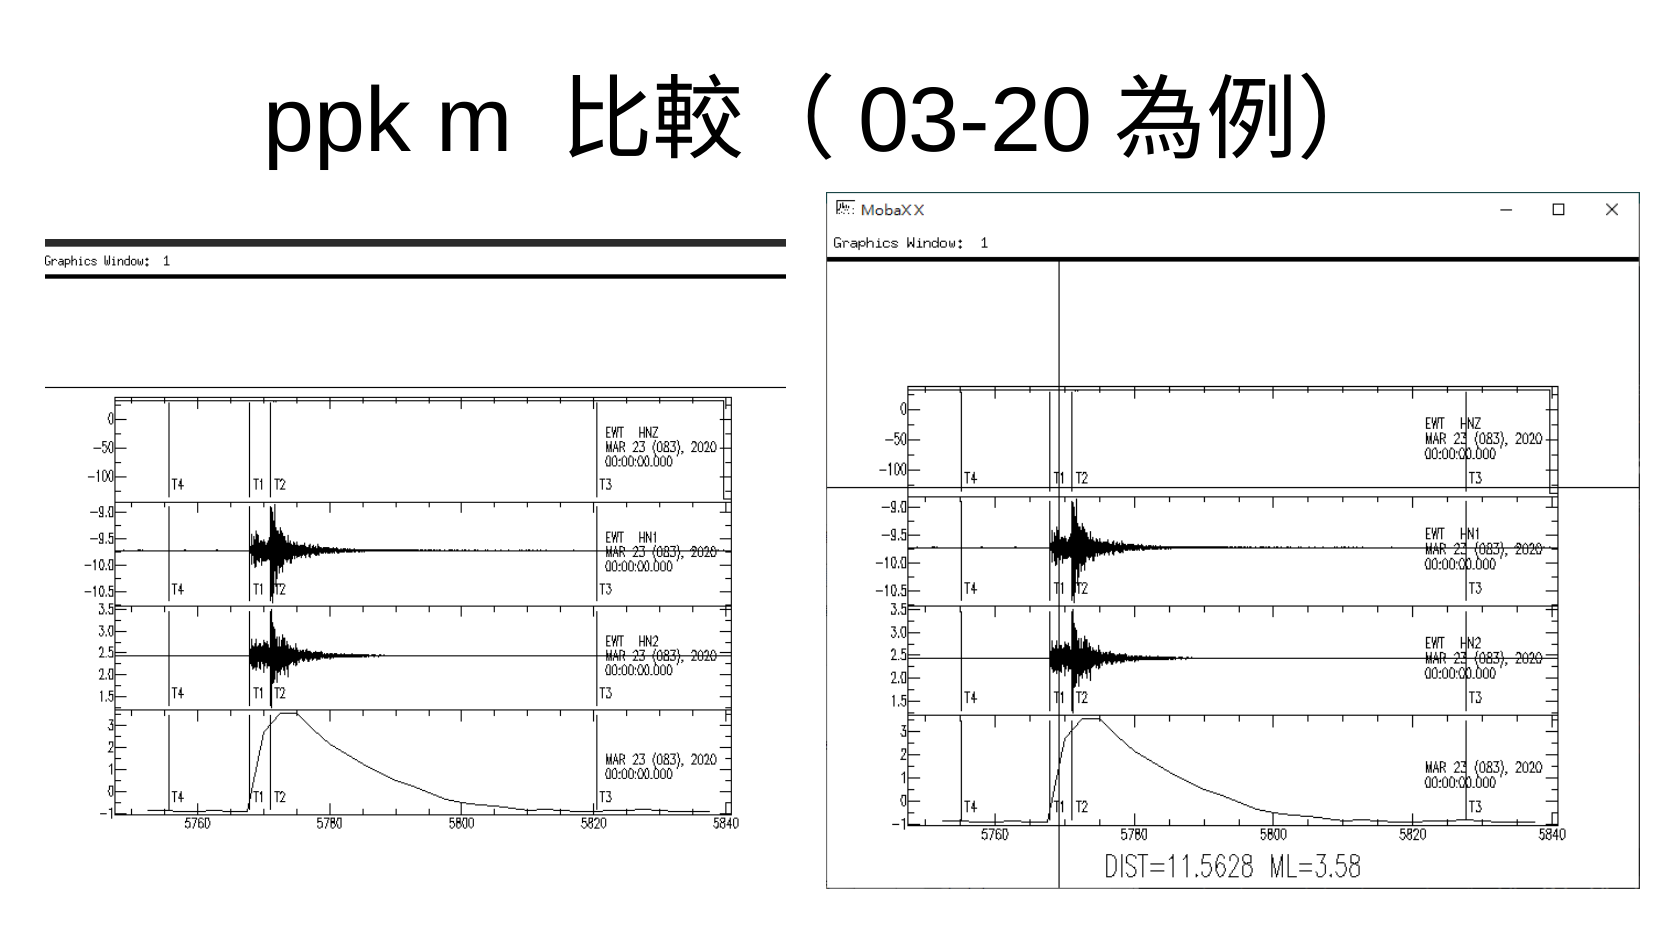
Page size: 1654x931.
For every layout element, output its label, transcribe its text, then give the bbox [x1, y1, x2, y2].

title ppk m 比較（03-20為例） [82, 37, 1571, 193]
picture [45, 239, 786, 853]
picture [826, 192, 1640, 889]
